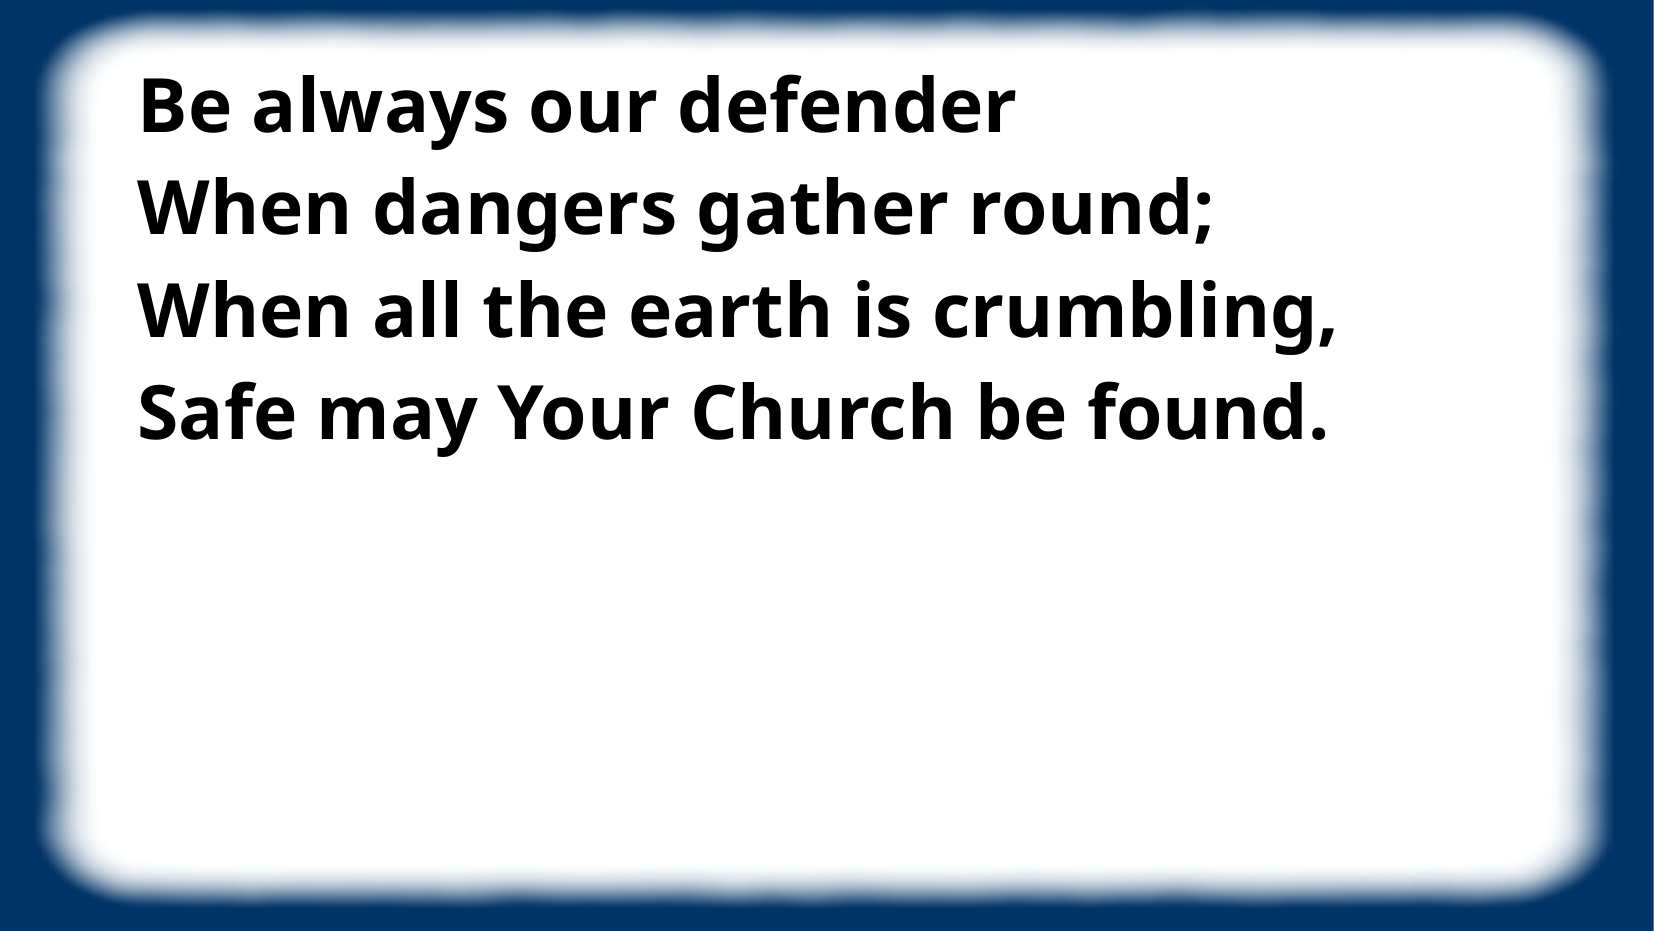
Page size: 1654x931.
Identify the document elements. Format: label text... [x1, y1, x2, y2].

text_box Be always our defender When dangers gather round; When all the earth is crumbling, Safe may Your Church be found. [45, 45, 1606, 460]
picture [0, 0, 1654, 931]
